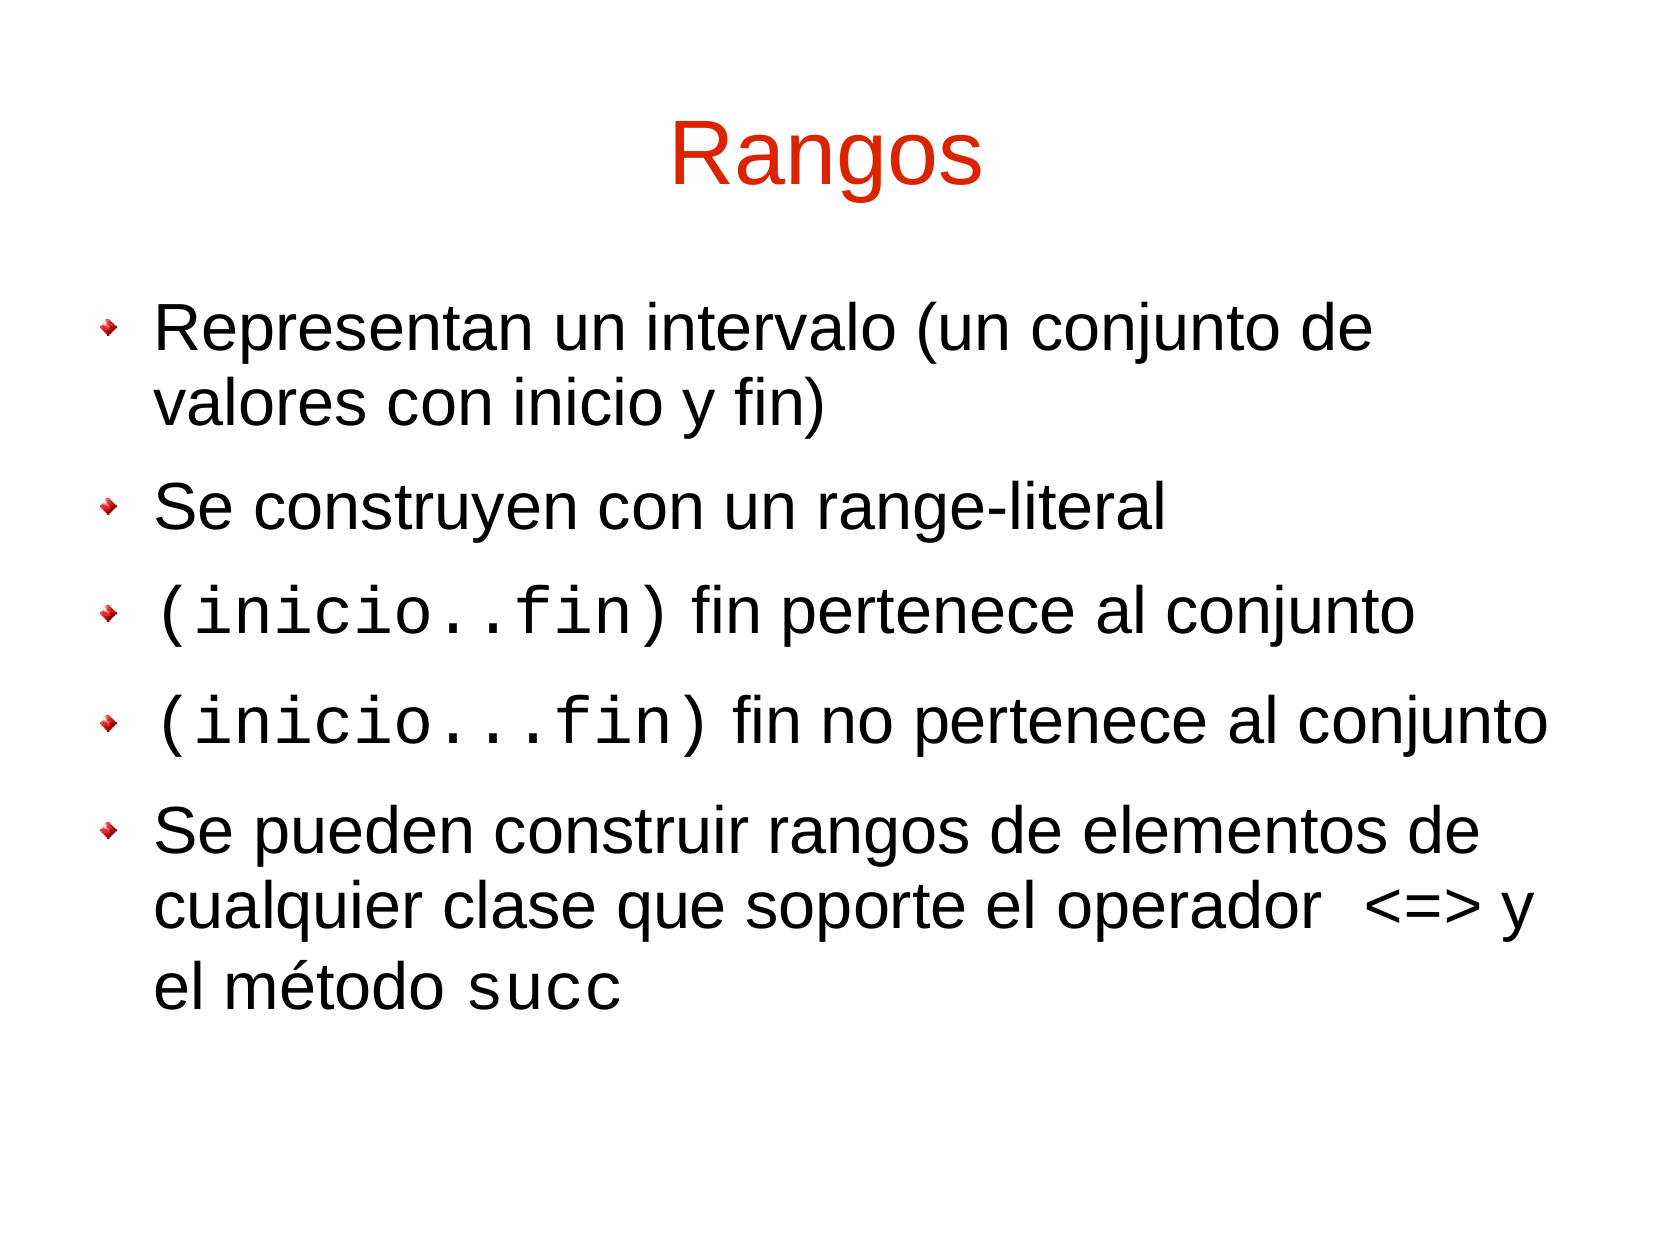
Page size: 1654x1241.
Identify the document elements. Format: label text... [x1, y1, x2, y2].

list Representan un intervalo (un conjunto de valores con inicio y fin) Se construyen con un range-literal (inicio..fin) fin pertenece al conjunto (inicio...fin) fin no pertenece al conjunto Se pueden construir rangos de elementos de cualquier clase que soporte el operador <=> y el método succ [82, 290, 1571, 1109]
title Rangos [82, 49, 1571, 257]
